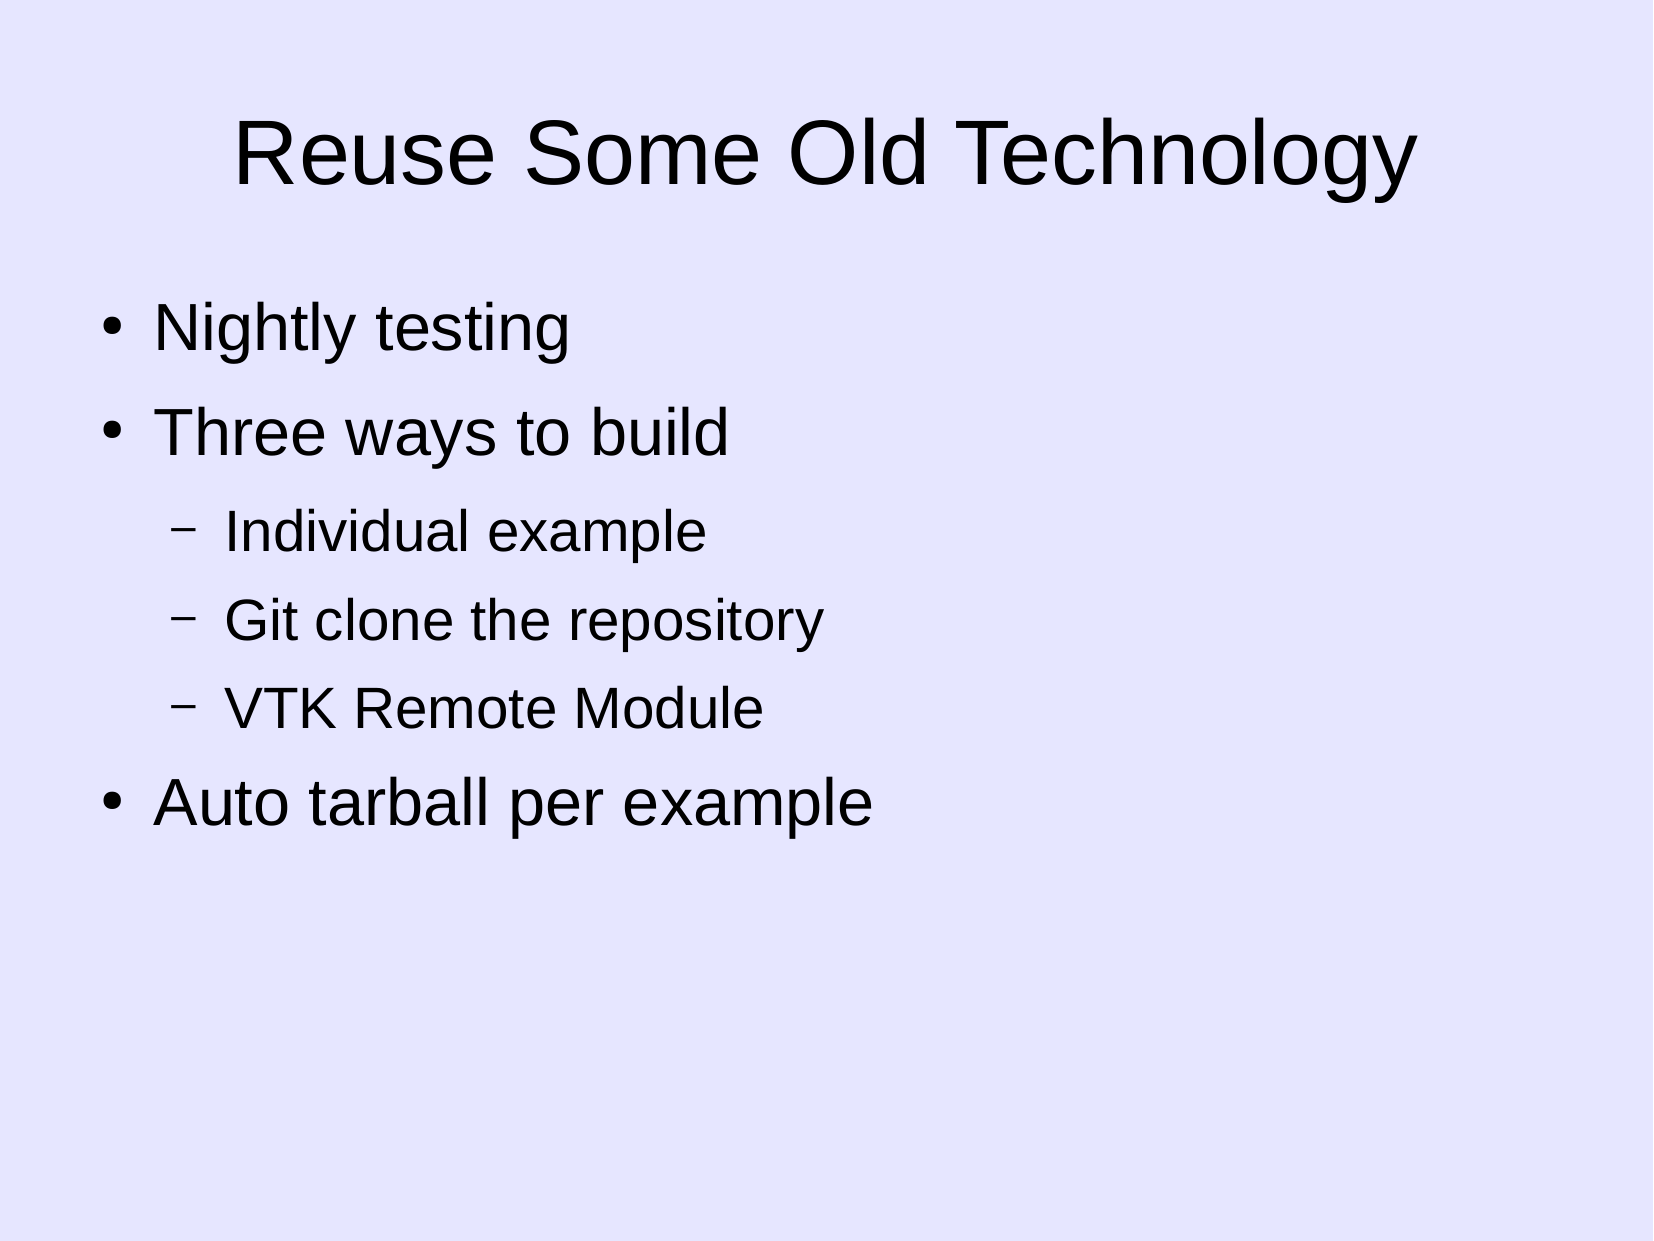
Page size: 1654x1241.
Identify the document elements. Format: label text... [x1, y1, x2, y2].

title Reuse Some Old Technology [82, 49, 1571, 257]
list Nightly testing Three ways to build Individual example Git clone the repository VTK Remote Module Auto tarball per example [82, 290, 1571, 1109]
